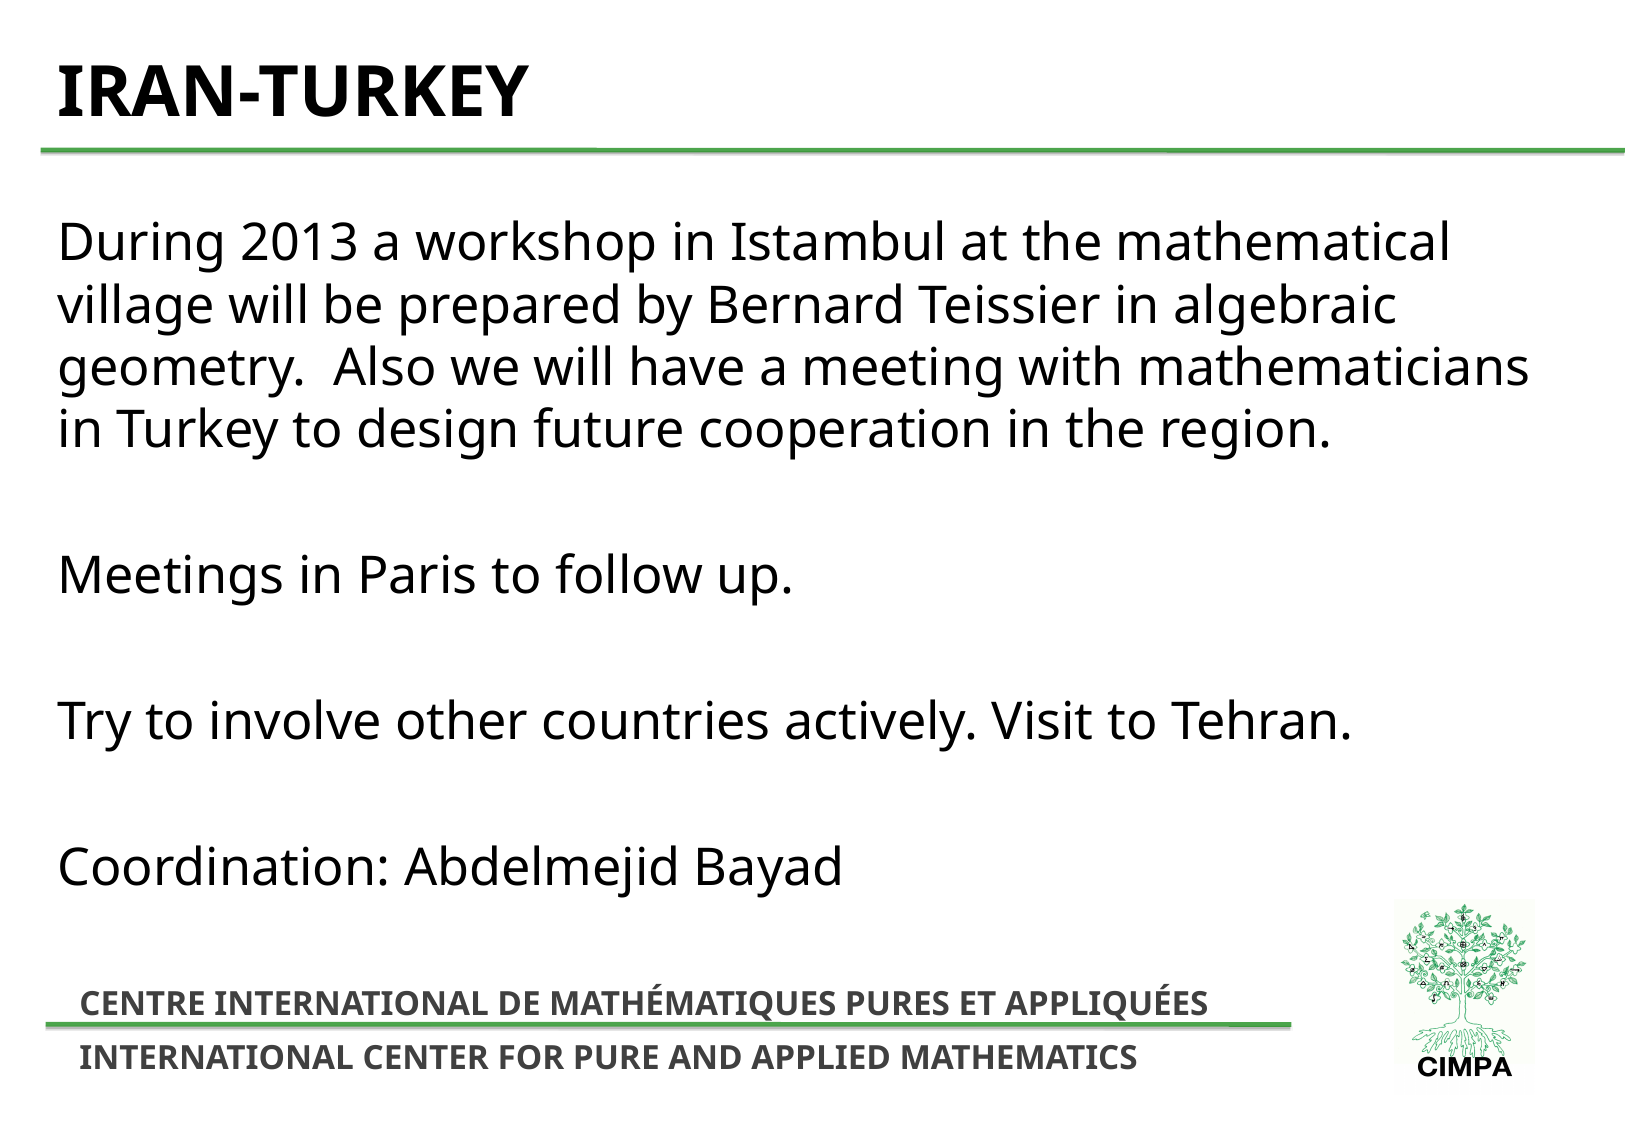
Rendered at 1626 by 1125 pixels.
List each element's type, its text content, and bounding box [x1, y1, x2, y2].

title IRAN-TURKEY [40, 37, 1585, 150]
list During 2013 a workshop in Istambul at the mathematical village will be prepared by Bernard Teissier in algebraic geometry. Also we will have a meeting with mathematicians in Turkey to design future cooperation in the region. Meetings in Paris to follow up. Try to involve other countries actively. Visit to Tehran. Coordination: Abdelmejid Bayad [40, 200, 1585, 913]
picture [1394, 913, 1535, 1095]
